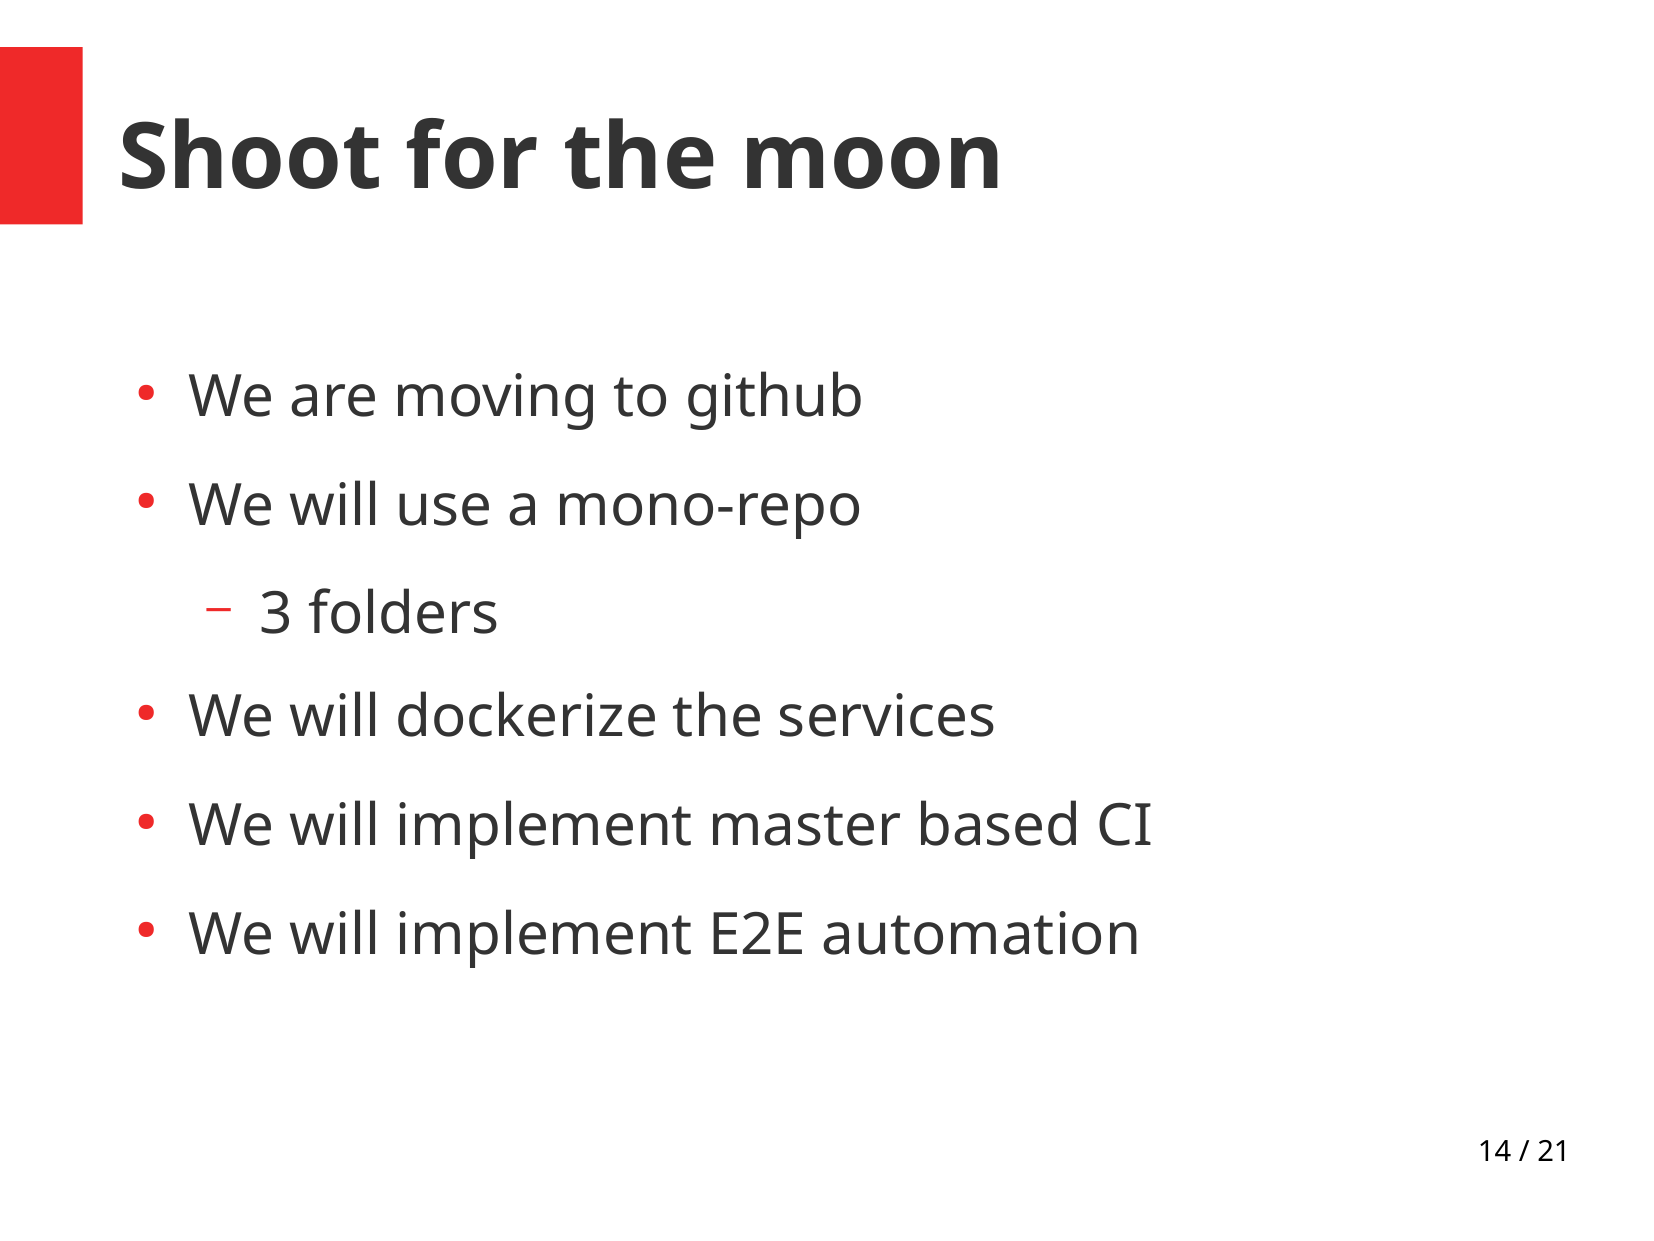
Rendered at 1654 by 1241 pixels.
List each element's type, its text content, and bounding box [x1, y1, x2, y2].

title Shoot for the moon [118, 49, 1571, 257]
list We are moving to github We will use a mono-repo 3 folders We will dockerize the services We will implement master based CI We will implement E2E automation [118, 354, 1536, 1074]
